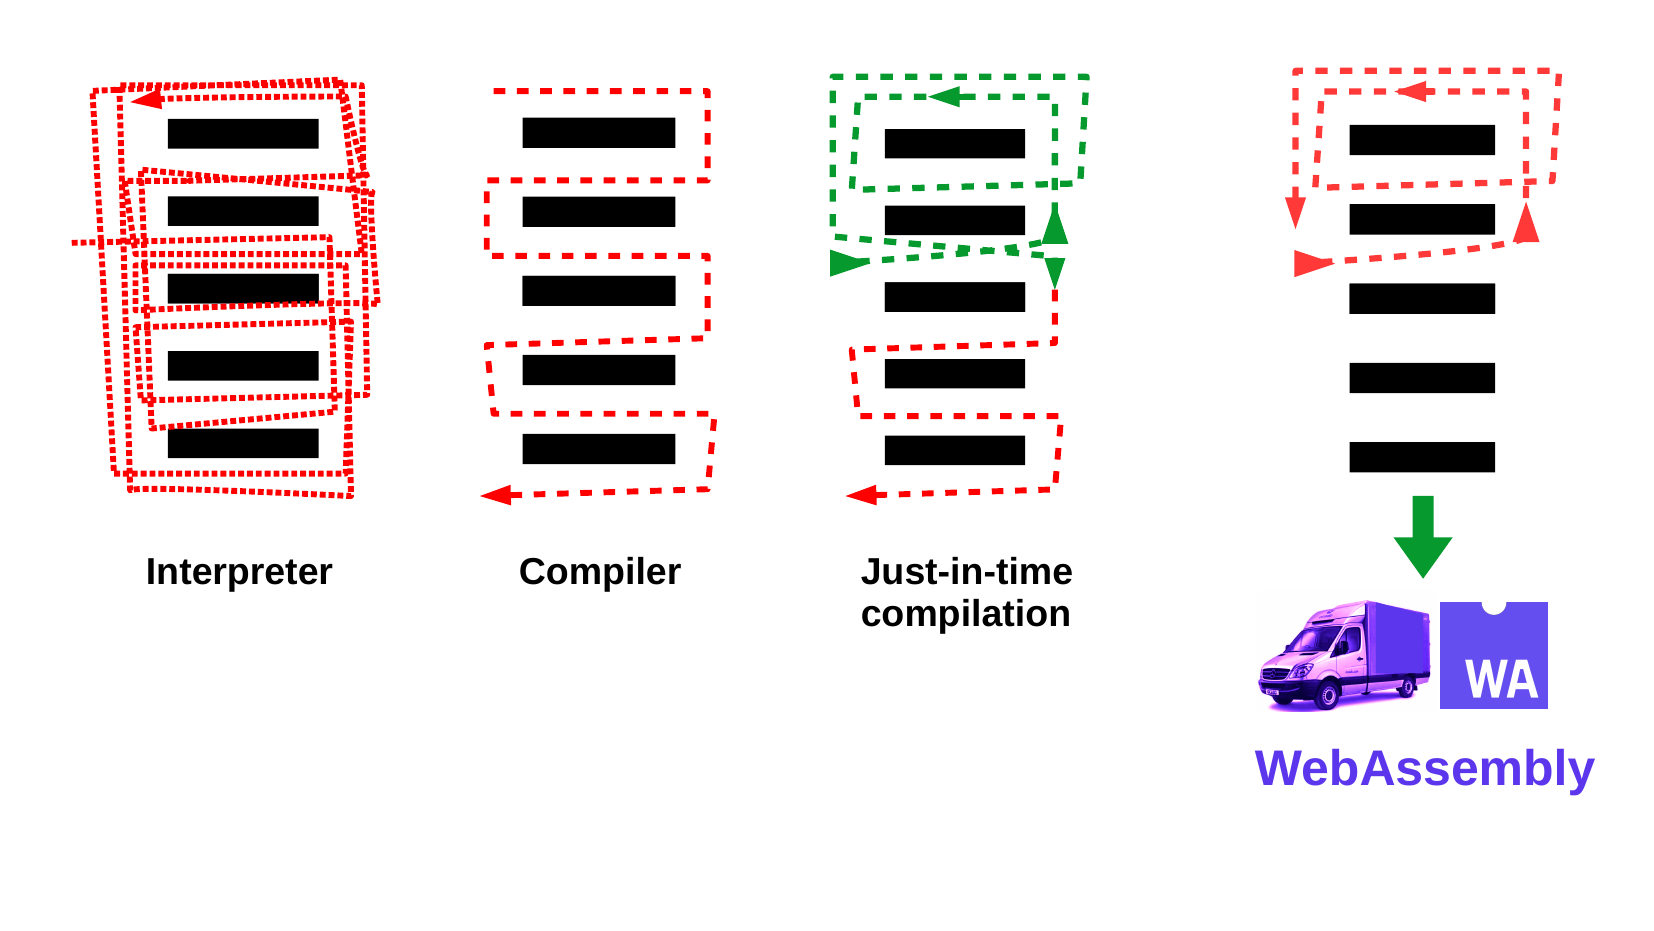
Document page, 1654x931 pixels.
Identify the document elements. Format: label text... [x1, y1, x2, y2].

text_box [522, 275, 676, 306]
text_box [522, 196, 676, 227]
text_box [1375, 602, 1424, 674]
text_box WebAssembly [1240, 732, 1611, 803]
text_box [1349, 283, 1496, 314]
text_box [884, 205, 1026, 236]
text_box [522, 433, 676, 465]
text_box Interpreter [131, 543, 355, 610]
picture [1257, 590, 1436, 712]
text_box Just-in-time compilation [846, 543, 1099, 643]
text_box [1393, 495, 1453, 579]
text_box [884, 435, 1026, 466]
text_box [884, 282, 1026, 312]
text_box [522, 354, 676, 386]
text_box [1349, 124, 1496, 156]
text_box [1349, 362, 1496, 394]
text_box [167, 118, 319, 149]
text_box [884, 129, 1026, 159]
text_box [167, 428, 319, 459]
text_box [884, 359, 1026, 389]
text_box [167, 273, 319, 304]
picture [1440, 602, 1548, 709]
text_box [1349, 204, 1496, 235]
text_box [167, 196, 319, 226]
text_box [107, 559, 367, 702]
text_box [1349, 442, 1496, 473]
text_box Compiler [504, 543, 697, 610]
text_box [167, 351, 319, 381]
text_box [522, 117, 676, 148]
